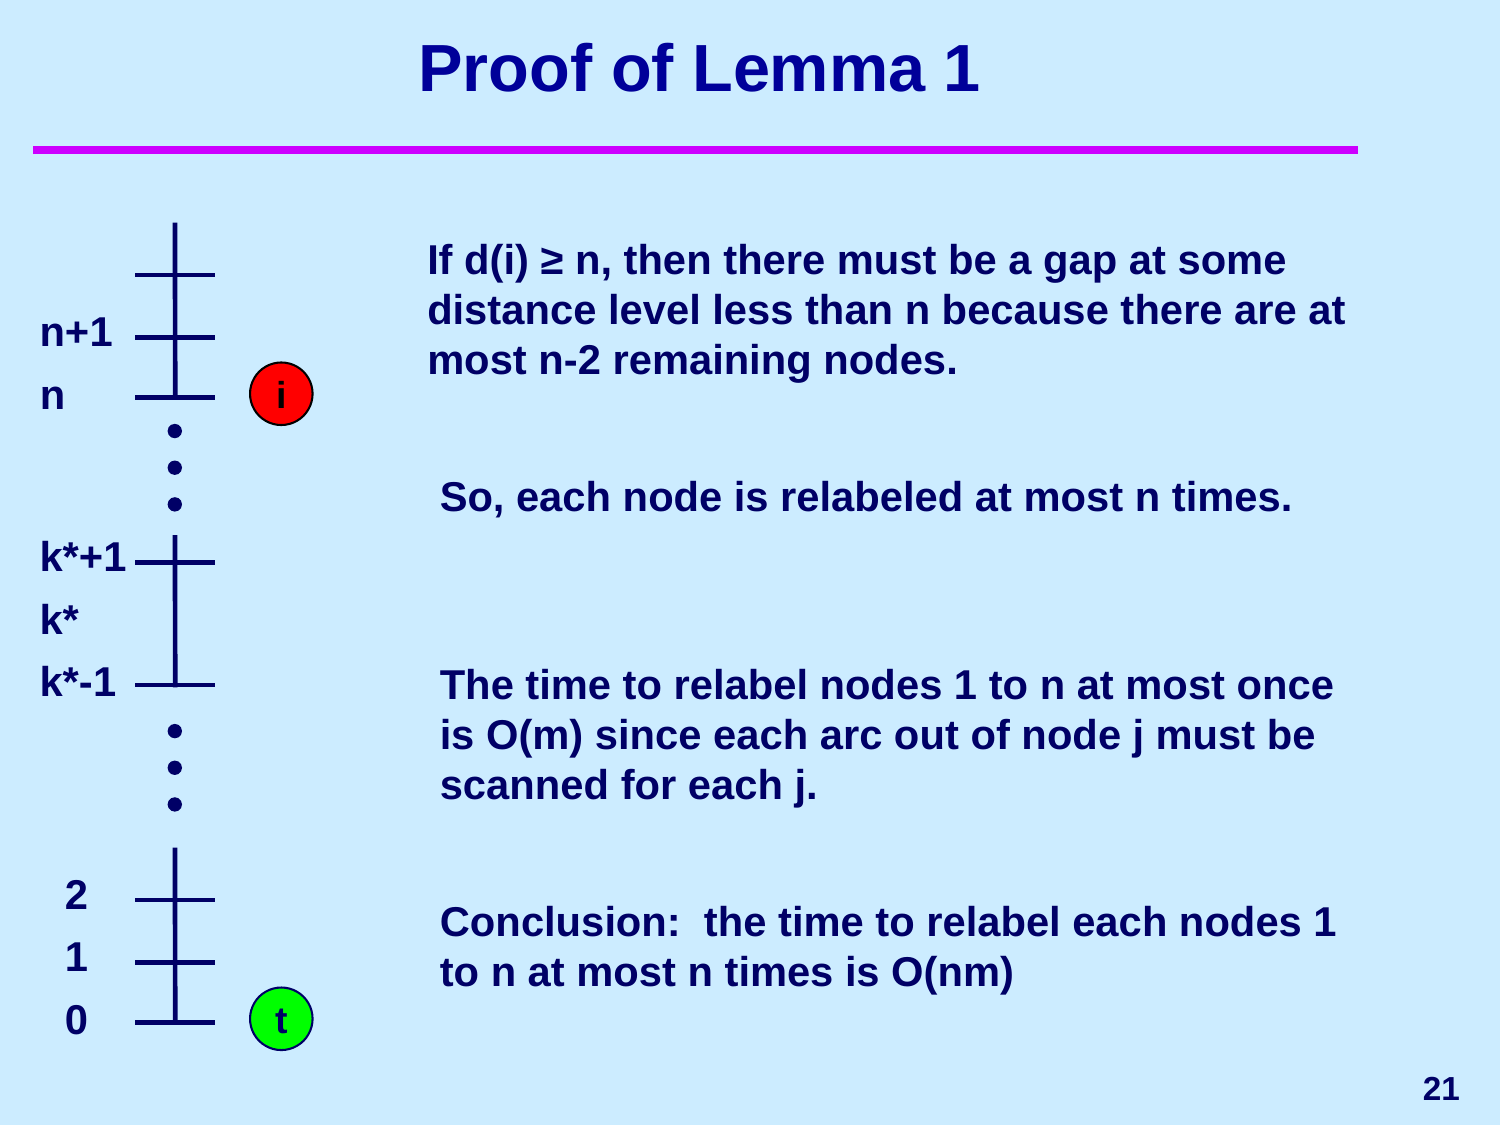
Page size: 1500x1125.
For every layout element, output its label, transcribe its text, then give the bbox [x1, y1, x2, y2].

text_box <number> [1187, 1050, 1476, 1125]
text_box [168, 424, 181, 438]
text_box [168, 761, 181, 774]
text_box 0 [49, 988, 113, 1051]
text_box [168, 498, 181, 511]
text_box The time to relabel nodes 1 to n at most once is O(m) since each arc out of node j must be scanned for each j. [425, 650, 1388, 816]
text_box Conclusion: the time to relabel each nodes 1 to n at most n times is O(nm) [425, 887, 1388, 1003]
text_box n+1 [24, 297, 138, 363]
text_box k*-1 [24, 647, 138, 713]
text_box n [24, 363, 88, 426]
text_box 1 [49, 922, 113, 988]
text_box t [250, 987, 313, 1051]
text_box [168, 724, 181, 738]
text_box [168, 461, 181, 474]
title Proof of Lemma 1 [62, 24, 1338, 113]
text_box i [250, 362, 313, 426]
text_box So, each node is relabeled at most n times. [425, 462, 1388, 529]
text_box 2 [49, 859, 113, 922]
text_box k*+1 [24, 522, 163, 588]
text_box If d(i) ≥ n, then there must be a gap at some distance level less than n because there are at most n-2 remaining nodes. [412, 224, 1376, 391]
text_box k* [24, 584, 138, 647]
text_box [168, 798, 181, 811]
